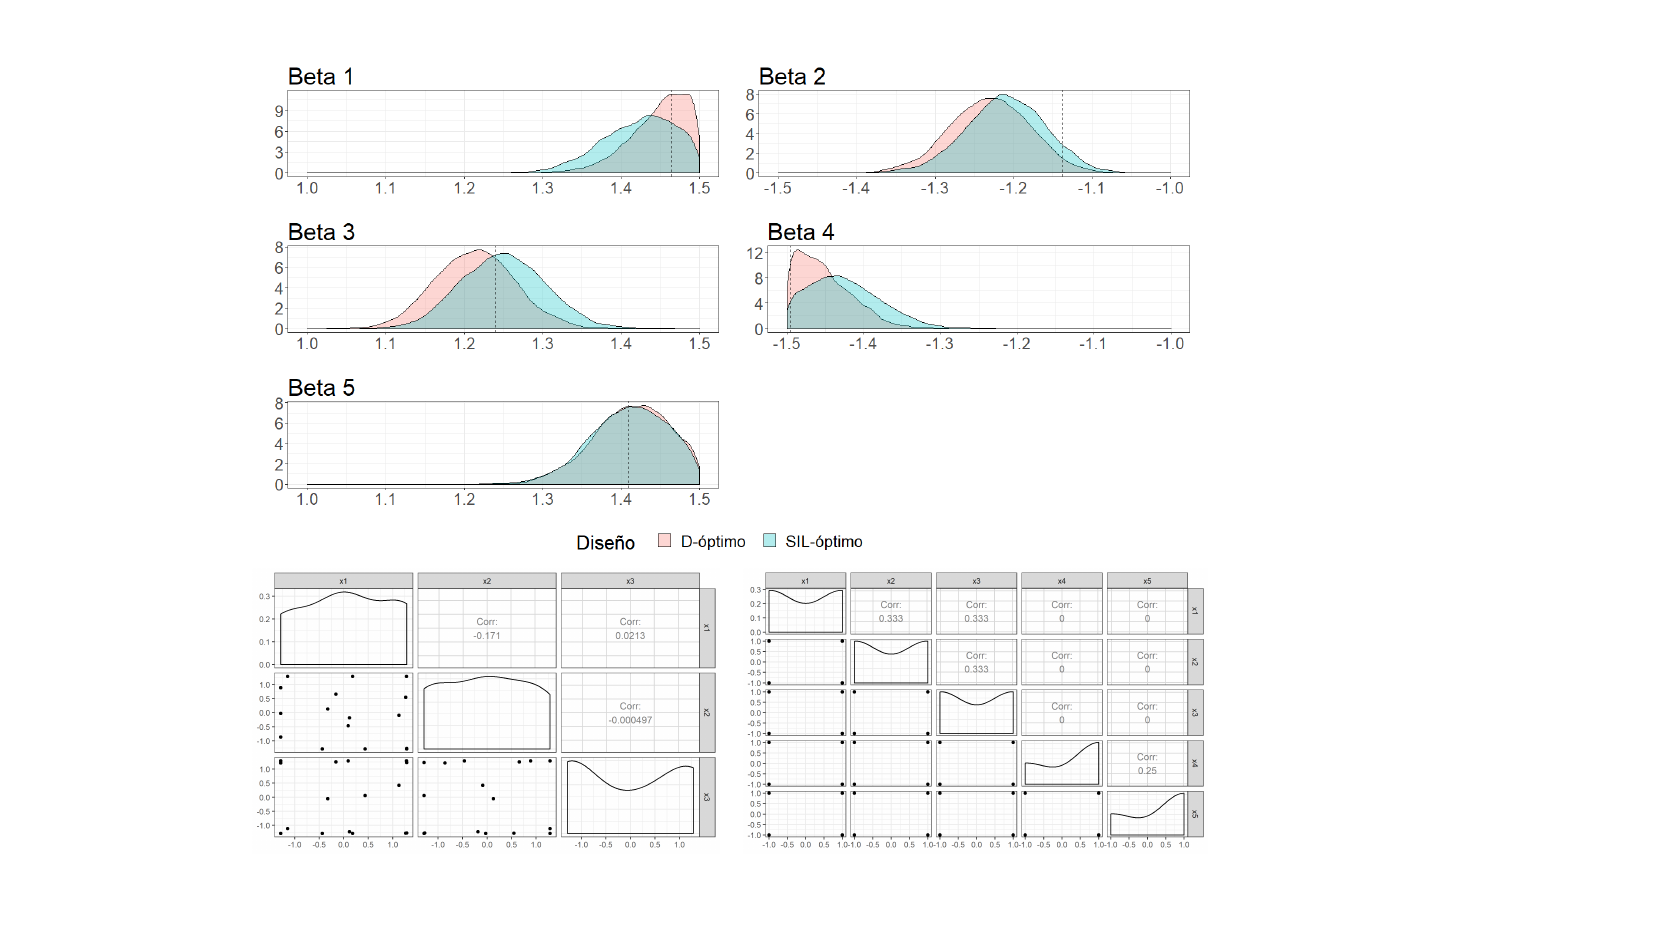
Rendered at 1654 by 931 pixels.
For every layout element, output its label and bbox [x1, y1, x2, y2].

picture [252, 62, 1194, 555]
picture [743, 568, 1208, 855]
picture [252, 568, 720, 855]
